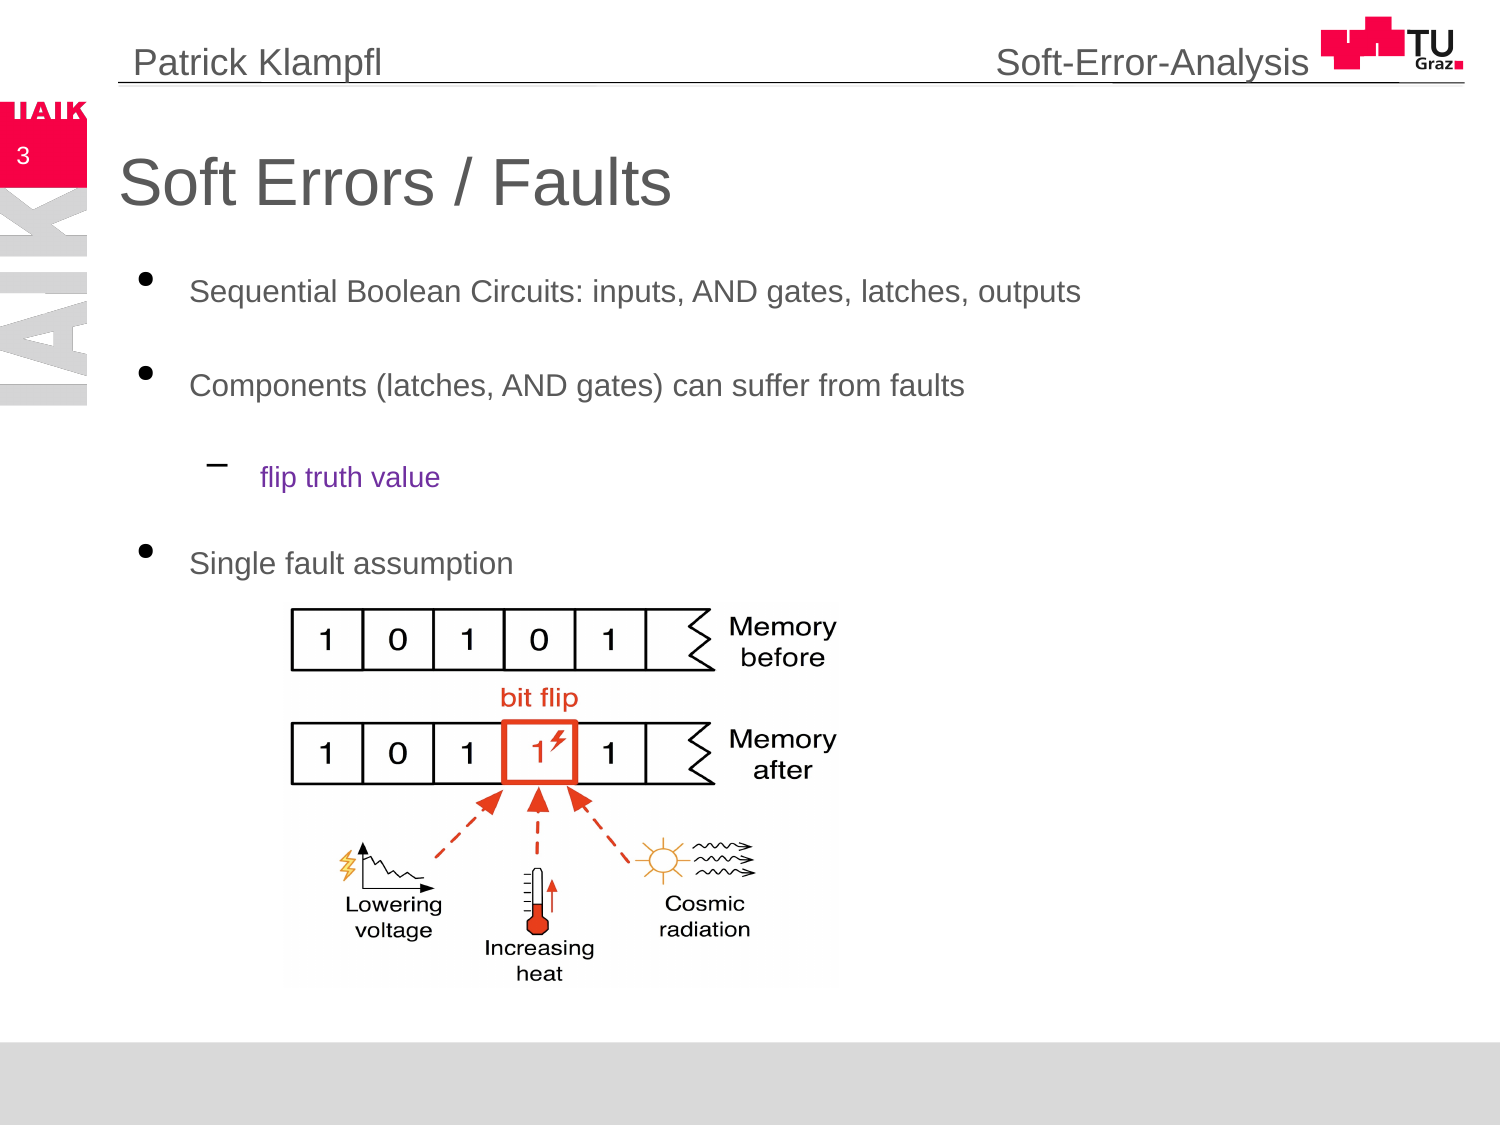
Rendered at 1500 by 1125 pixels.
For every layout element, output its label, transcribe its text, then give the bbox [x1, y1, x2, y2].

slide_number <number> [1, 124, 84, 185]
picture [0, 1, 87, 406]
picture [1318, 12, 1466, 73]
list Sequential Boolean Circuits: inputs, AND gates, latches, outputs Components (latches, AND gates) can suffer from faults flip truth value Single fault assumption [118, 248, 1469, 1038]
picture [283, 602, 839, 988]
title Soft Errors / Faults [118, 138, 1469, 248]
